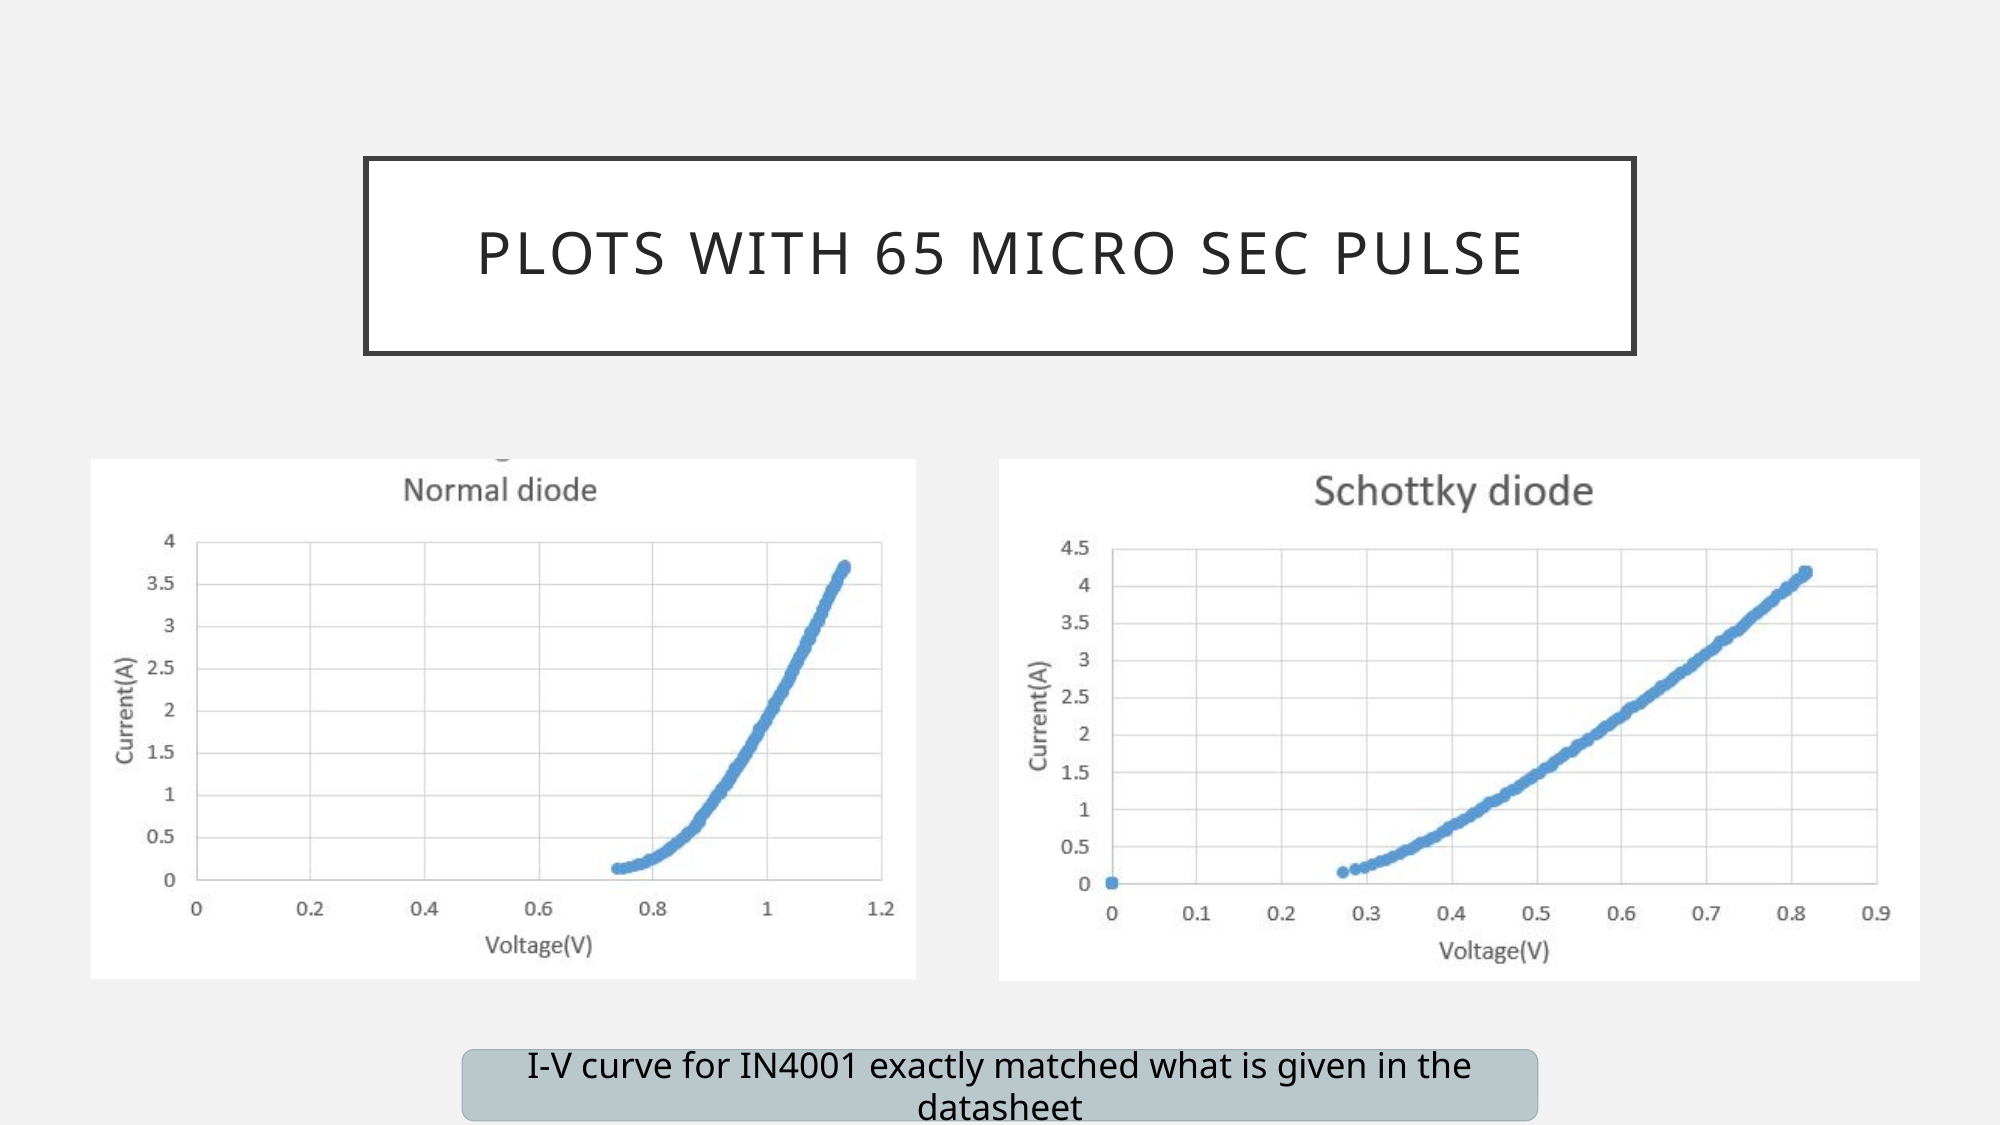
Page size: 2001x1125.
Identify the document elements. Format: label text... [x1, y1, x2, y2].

picture [91, 459, 916, 979]
text_box I-V curve for IN4001 exactly matched what is given in the datasheet [462, 1049, 1538, 1121]
picture [999, 459, 1920, 982]
title Plots with 65 micro sec pulse [366, 158, 1634, 354]
